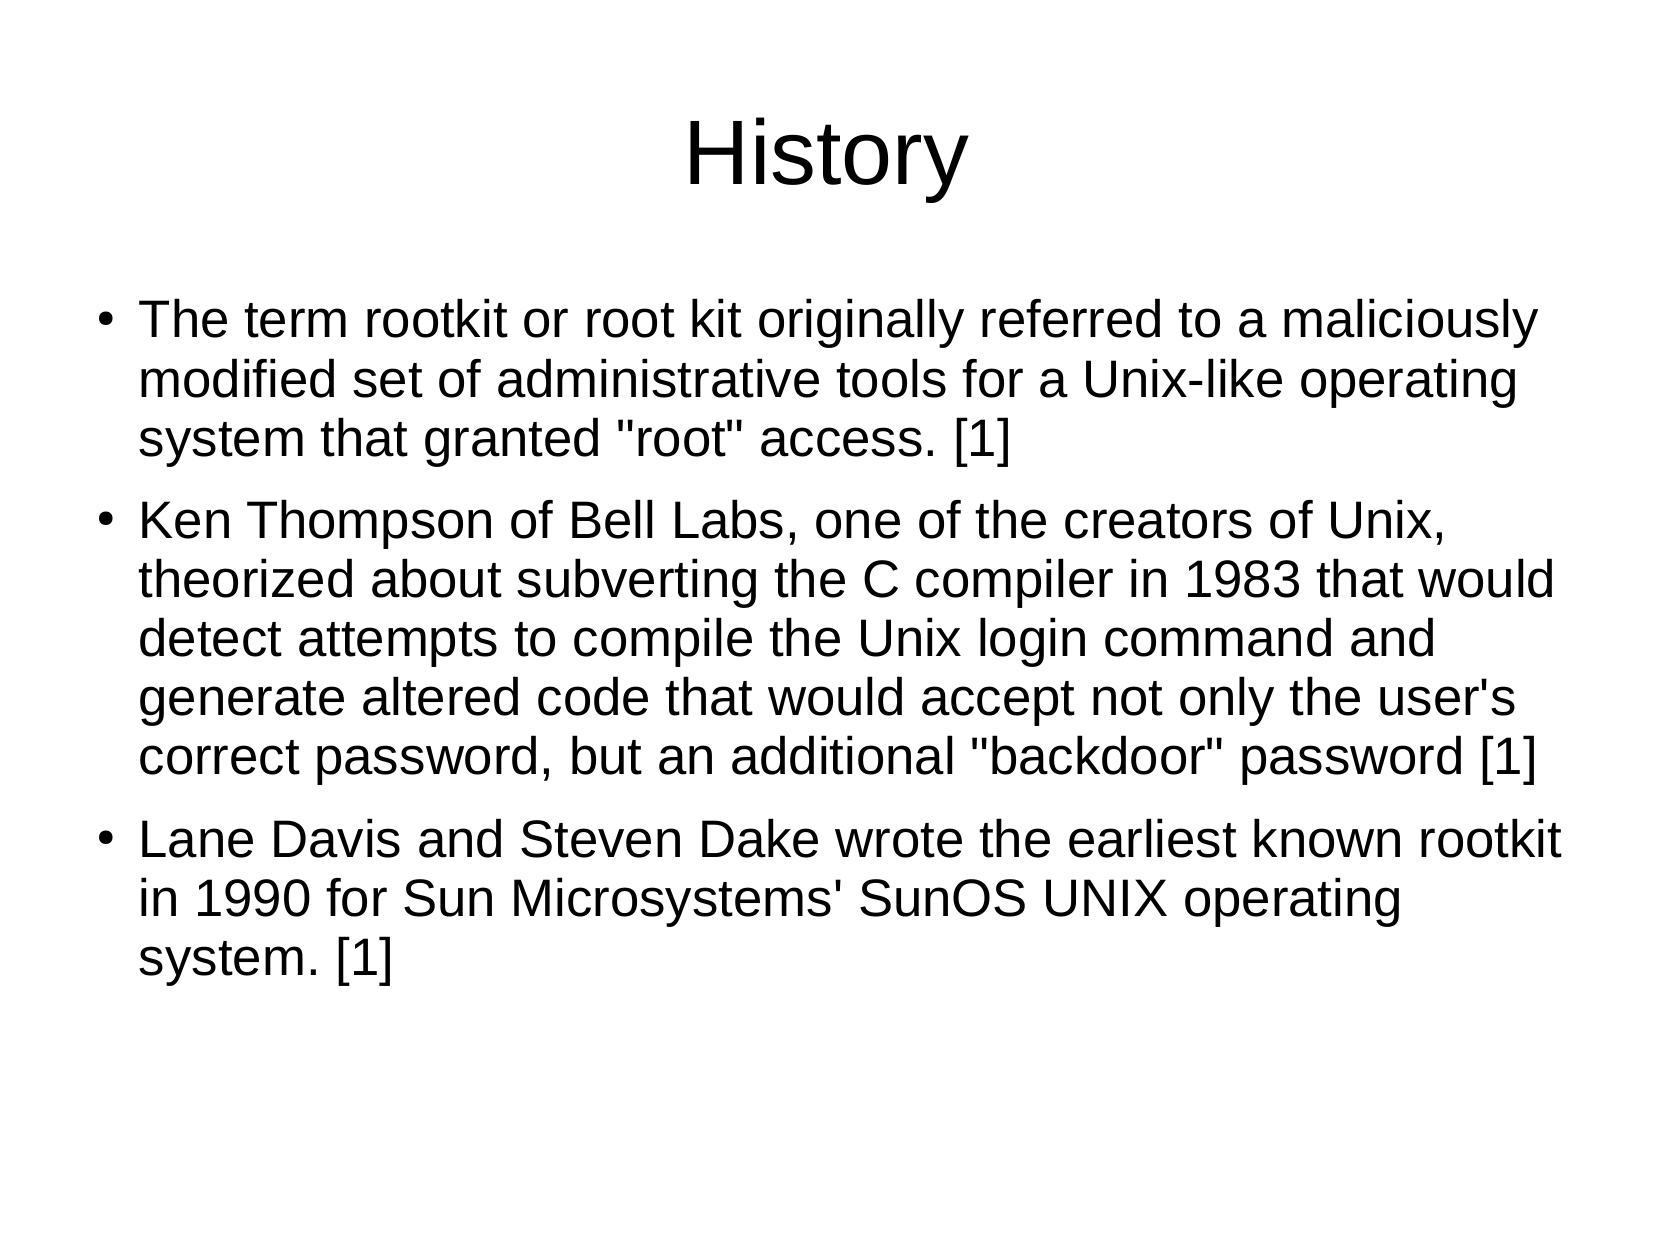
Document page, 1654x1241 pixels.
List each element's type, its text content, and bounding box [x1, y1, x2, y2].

list The term rootkit or root kit originally referred to a maliciously modified set of administrative tools for a Unix-like operating system that granted "root" access. [1] Ken Thompson of Bell Labs, one of the creators of Unix, theorized about subverting the C compiler in 1983 that would detect attempts to compile the Unix login command and generate altered code that would accept not only the user's correct password, but an additional "backdoor" password [1] Lane Davis and Steven Dake wrote the earliest known rootkit in 1990 for Sun Microsystems' SunOS UNIX operating system. [1] [82, 290, 1571, 1010]
title History [82, 49, 1571, 257]
